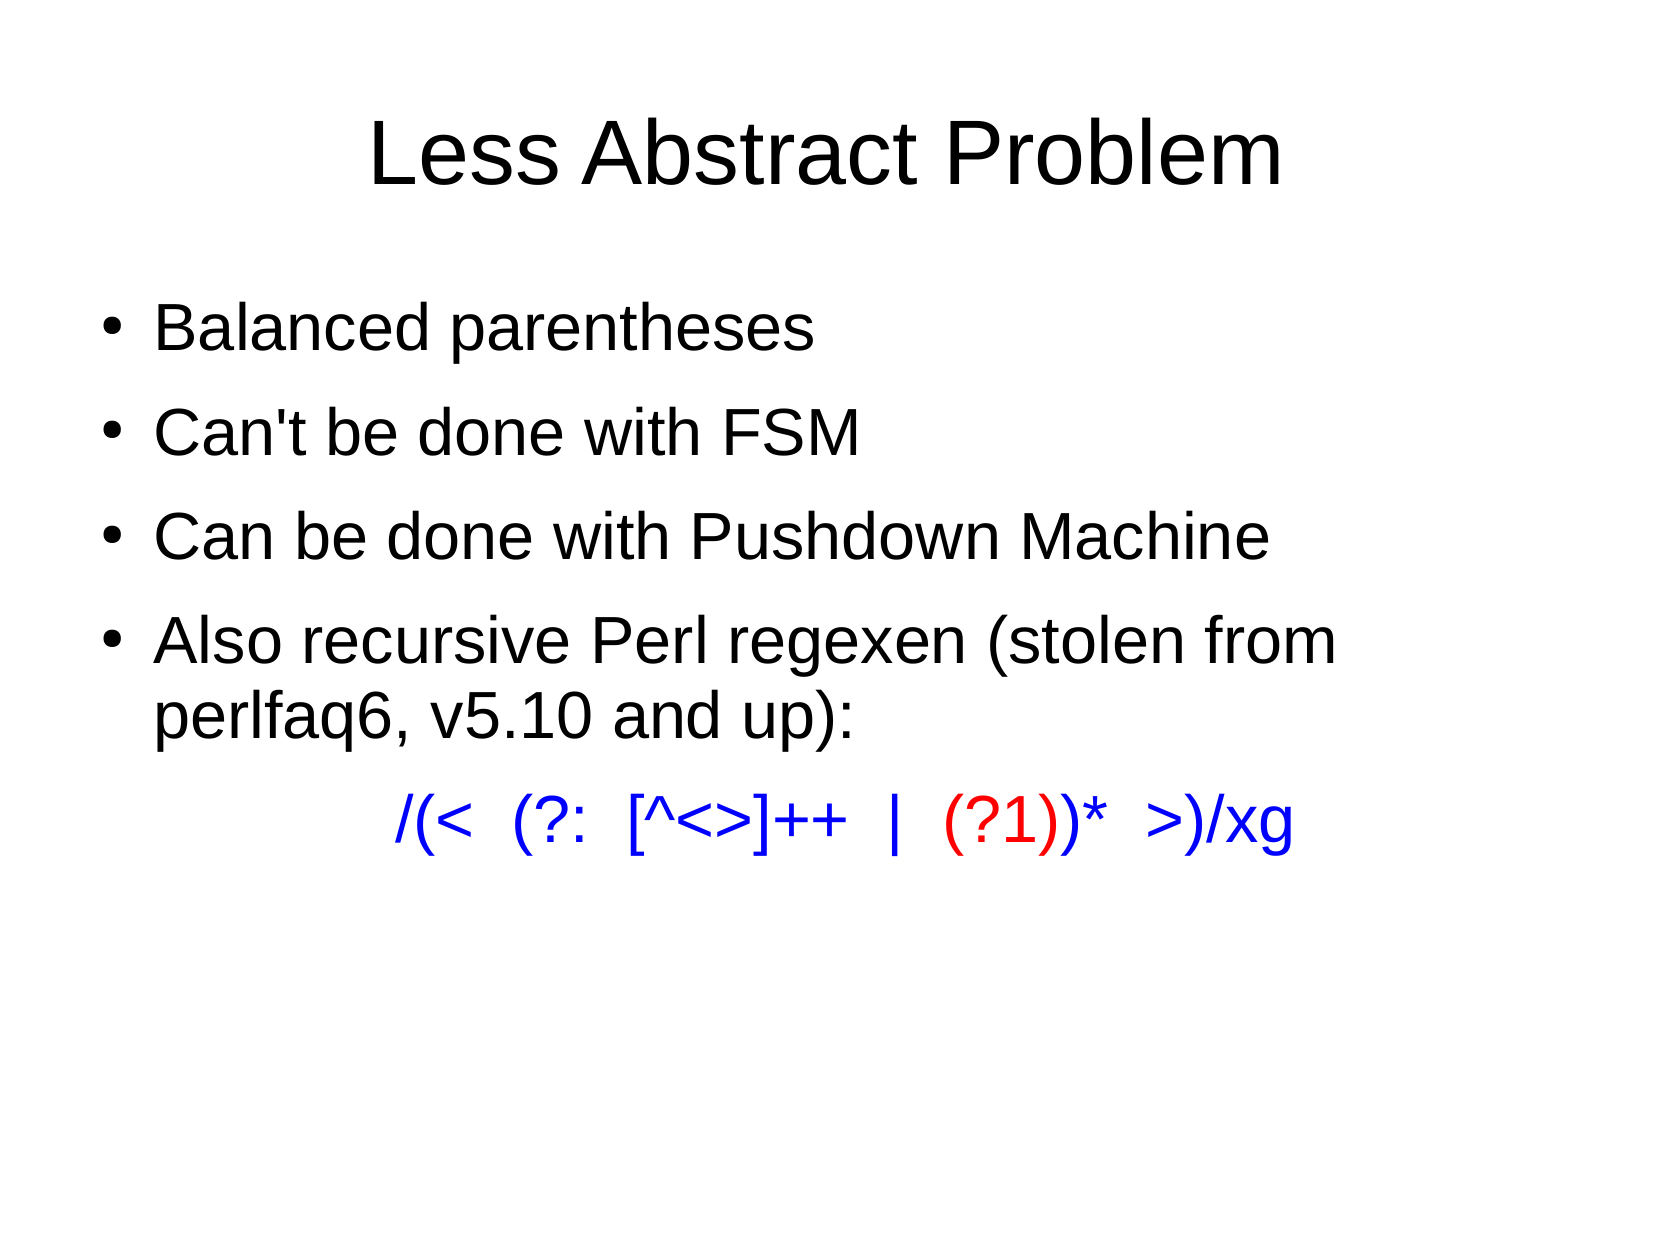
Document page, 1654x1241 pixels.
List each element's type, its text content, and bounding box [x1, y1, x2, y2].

title Less Abstract Problem [82, 49, 1571, 257]
list Balanced parentheses Can't be done with FSM Can be done with Pushdown Machine Also recursive Perl regexen (stolen from perlfaq6, v5.10 and up): /(< (?: [^<>]++ | (?1))* >)/xg [82, 290, 1538, 1010]
